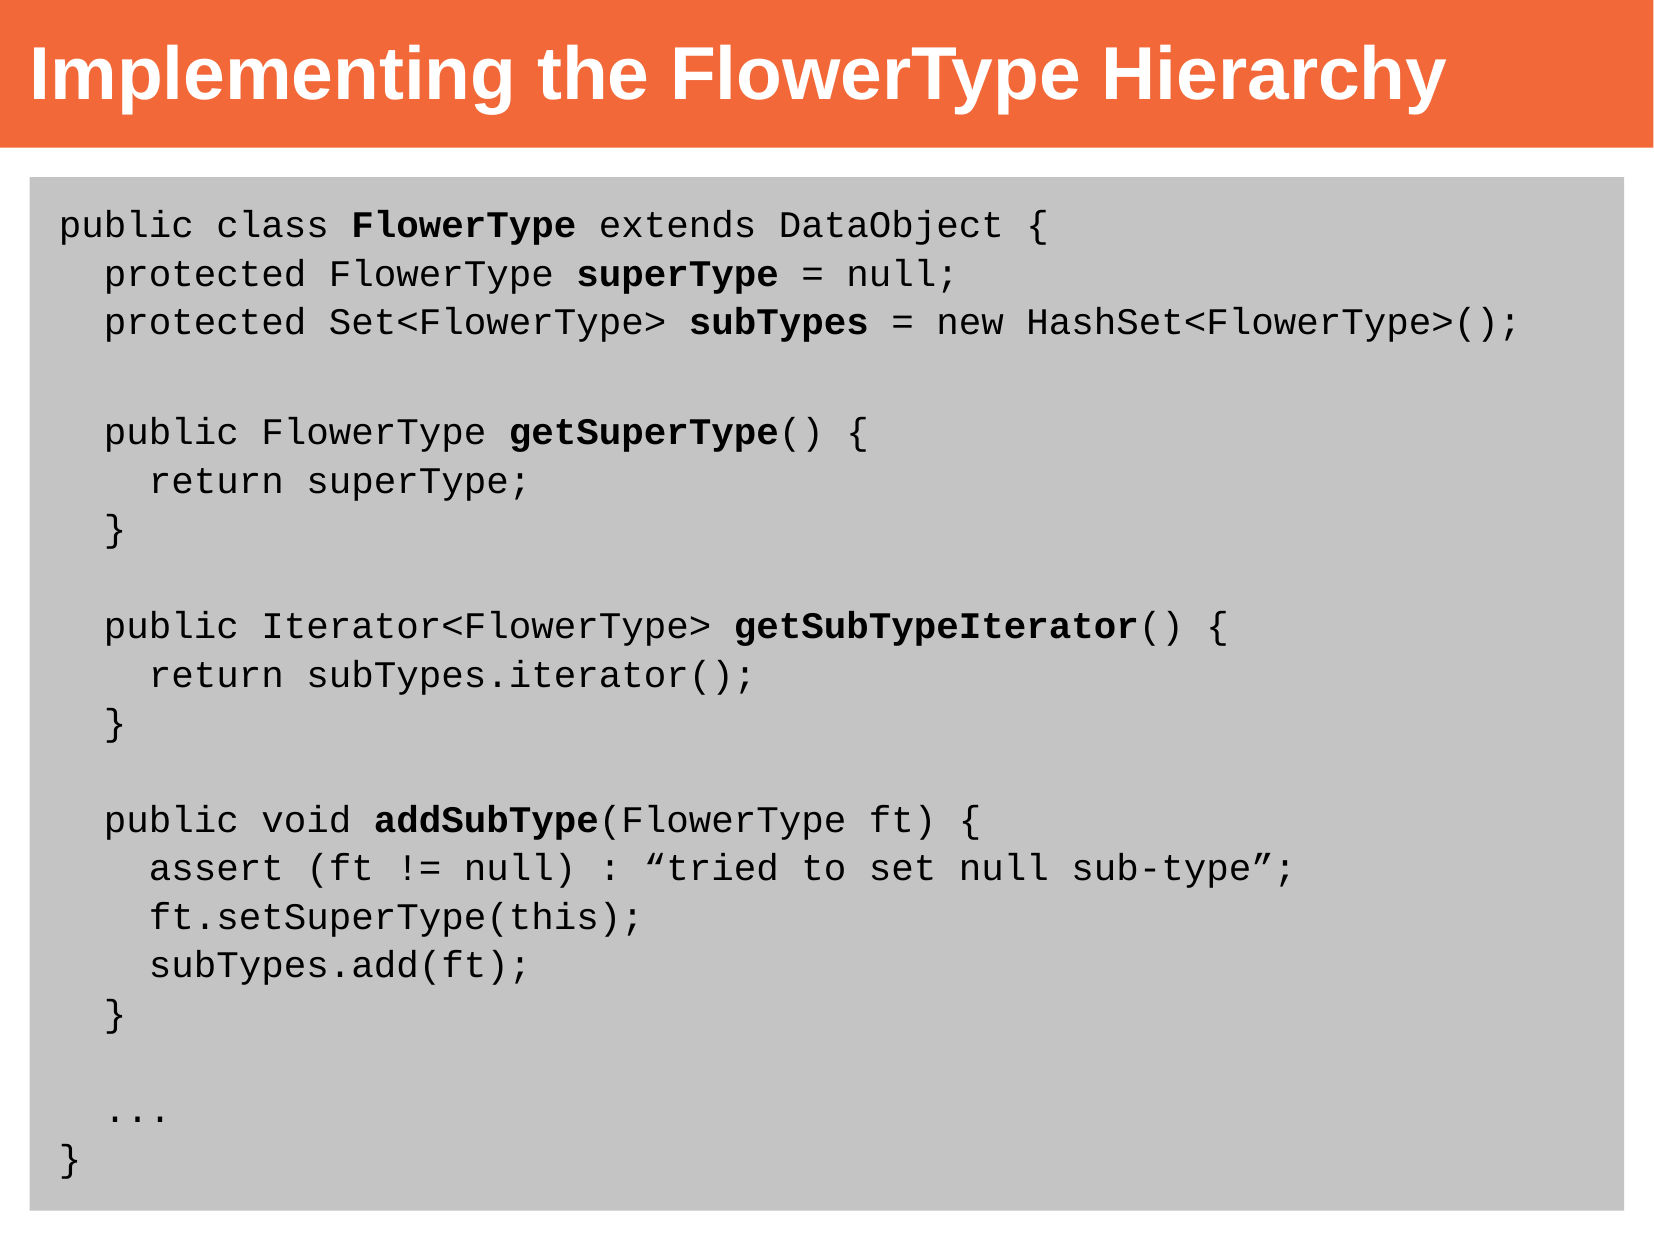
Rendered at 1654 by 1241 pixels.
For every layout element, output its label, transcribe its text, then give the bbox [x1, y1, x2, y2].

title Implementing the FlowerType Hierarchy [0, 0, 1654, 148]
list public class FlowerType extends DataObject { protected FlowerType superType = null; protected Set<FlowerType> subTypes = new HashSet<FlowerType>(); public FlowerType getSuperType() { return superType; } public Iterator<FlowerType> getSubTypeIterator() { return subTypes.iterator(); } public void addSubType(FlowerType ft) { assert (ft != null) : “tried to set null sub-type”; ft.setSuperType(this); subTypes.add(ft); } ... } [29, 177, 1625, 1211]
